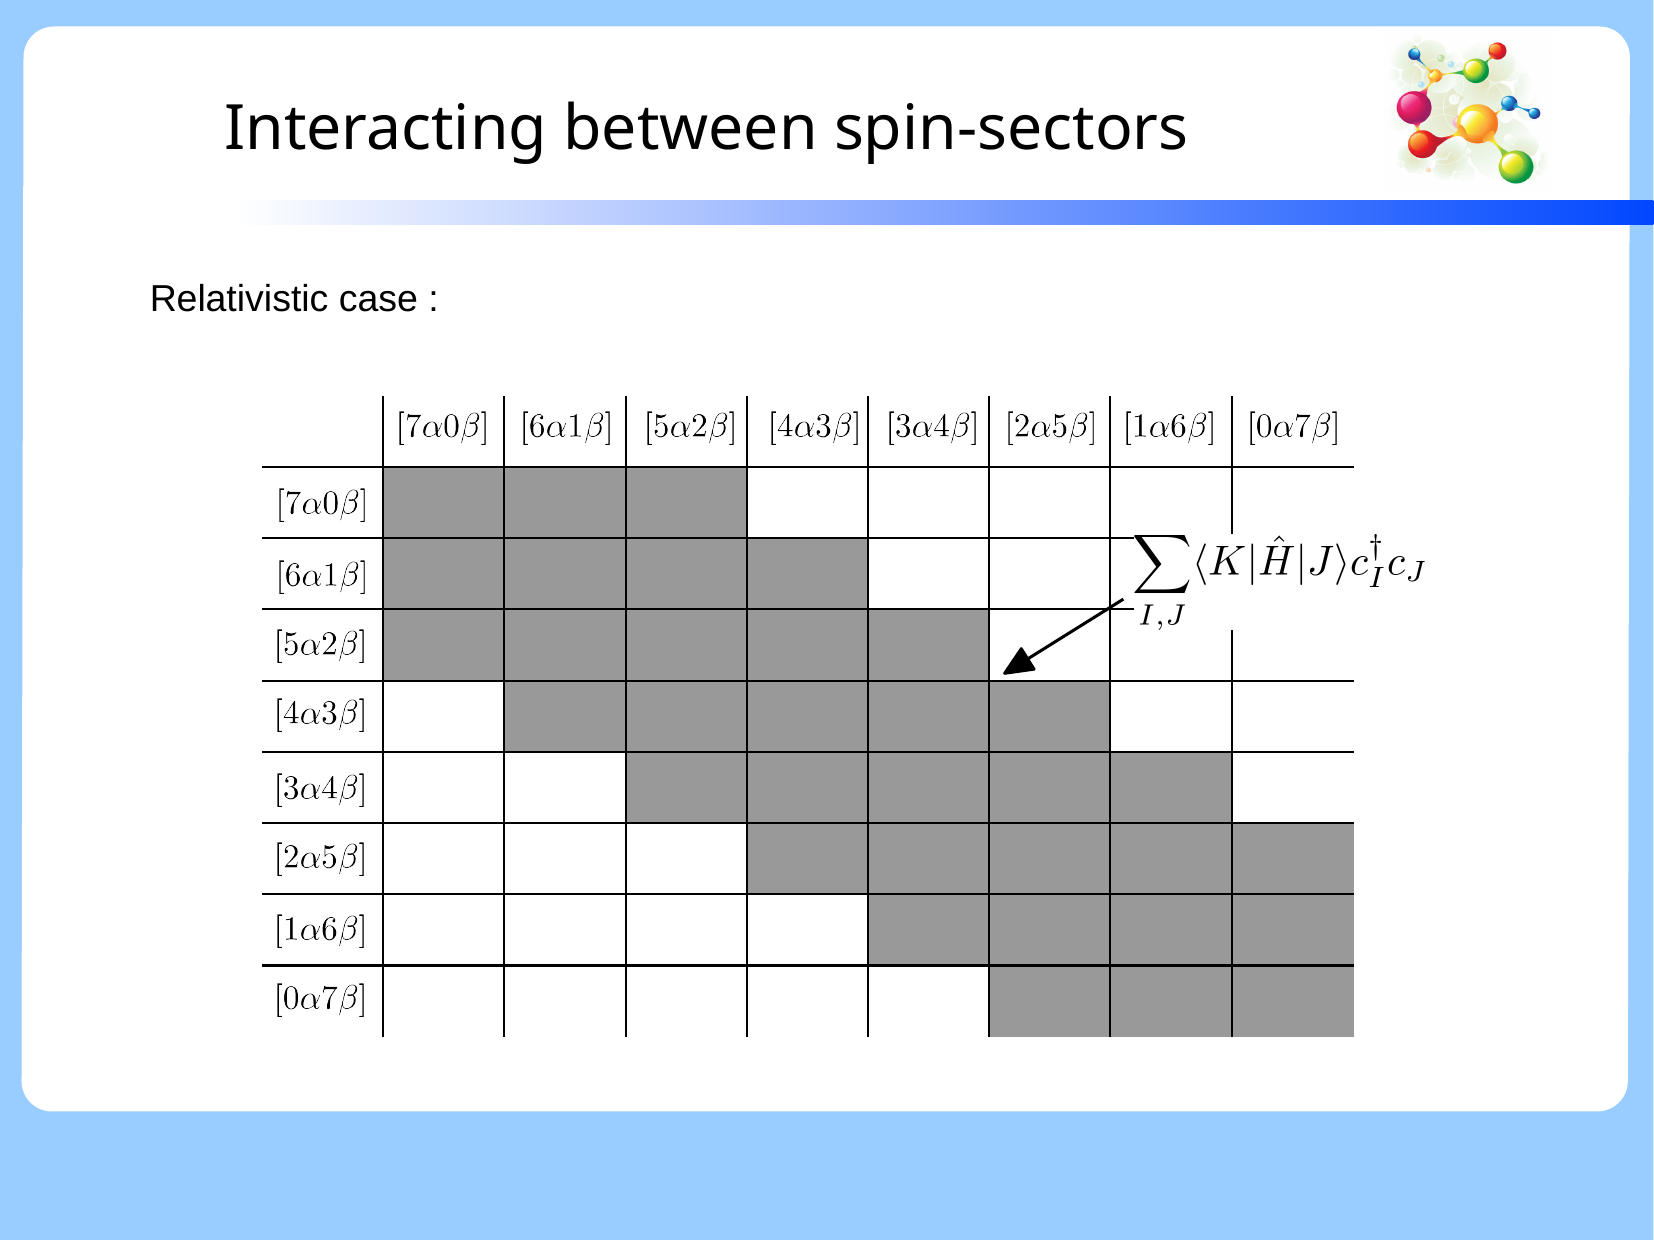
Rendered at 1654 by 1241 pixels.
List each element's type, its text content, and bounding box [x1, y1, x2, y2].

table_cell [869, 824, 988, 893]
table_cell [627, 539, 746, 608]
picture [523, 411, 610, 445]
table_cell [748, 682, 867, 751]
table_cell [262, 682, 382, 751]
table_cell [869, 967, 988, 1037]
table_cell [1233, 682, 1354, 751]
table_cell [869, 468, 988, 537]
picture [277, 914, 364, 948]
table_header [262, 396, 382, 466]
table_cell [384, 682, 503, 751]
picture [647, 411, 734, 445]
table_cell [505, 967, 625, 1037]
picture [1134, 534, 1425, 630]
table_cell [505, 682, 625, 751]
table_cell [748, 895, 867, 964]
table_cell [1233, 824, 1354, 893]
table_cell [505, 468, 625, 537]
table_cell [384, 753, 503, 822]
table_cell [505, 539, 625, 608]
table_cell [384, 895, 503, 964]
table_header [1111, 396, 1231, 466]
title Interacting between spin-sectors [82, 49, 1332, 201]
picture [889, 411, 976, 445]
table_cell [869, 610, 988, 680]
table_cell [1233, 630, 1354, 680]
picture [279, 560, 365, 594]
table_cell [1111, 539, 1134, 608]
table_cell [869, 895, 988, 964]
picture [1008, 411, 1094, 445]
table_cell [748, 824, 867, 893]
table_cell [627, 967, 746, 1037]
table_cell [990, 682, 1109, 751]
table_cell [505, 824, 625, 893]
table_cell [262, 824, 382, 893]
table_cell [1233, 967, 1354, 1037]
table_header [748, 396, 867, 466]
table_cell [262, 753, 382, 822]
table_cell [1111, 895, 1231, 964]
table_cell [505, 753, 625, 822]
picture [277, 773, 364, 807]
table_cell [262, 539, 382, 608]
table_cell [627, 468, 746, 537]
text_box Relativistic case : [135, 270, 1441, 327]
table_header [869, 396, 988, 466]
picture [277, 698, 364, 732]
table_header [384, 396, 503, 466]
table_cell [748, 610, 867, 680]
table_cell [748, 967, 867, 1037]
table_cell [262, 967, 382, 1037]
table_cell [748, 753, 867, 822]
table_cell [384, 539, 503, 608]
table_cell [627, 895, 746, 964]
table_cell [384, 967, 503, 1037]
table_cell [1111, 682, 1231, 751]
picture [279, 488, 365, 522]
table_cell [869, 682, 988, 751]
table_cell [627, 824, 746, 893]
table_cell [262, 610, 382, 680]
table_cell [627, 682, 746, 751]
table_cell [990, 610, 1109, 680]
table_cell [505, 610, 625, 680]
table_cell [990, 753, 1109, 822]
table_cell [627, 610, 746, 680]
table_cell [1111, 967, 1231, 1037]
picture [1382, 29, 1556, 195]
table_cell [384, 824, 503, 893]
table_cell [1111, 824, 1231, 893]
table_header [1233, 396, 1354, 466]
table_header [505, 396, 625, 466]
table_cell [869, 539, 988, 608]
table_cell [1233, 753, 1354, 822]
picture [1250, 411, 1337, 445]
picture [277, 842, 364, 876]
table_cell [627, 753, 746, 822]
table_cell [262, 468, 382, 537]
table_header [990, 396, 1109, 466]
table_cell [990, 895, 1109, 964]
table_cell [384, 468, 503, 537]
table_cell [990, 967, 1109, 1037]
table_cell [1111, 753, 1231, 822]
table_cell [1111, 468, 1231, 537]
table_cell [1111, 610, 1231, 680]
picture [771, 411, 858, 445]
picture [277, 629, 364, 663]
picture [1126, 411, 1213, 445]
table_cell [1233, 468, 1354, 534]
table_cell [990, 824, 1109, 893]
table_cell [384, 610, 503, 680]
table_cell [262, 895, 382, 964]
table_cell [869, 753, 988, 822]
table_header [627, 396, 746, 466]
table_cell [1233, 895, 1354, 964]
table_cell [505, 895, 625, 964]
table_cell [990, 468, 1109, 537]
picture [277, 983, 364, 1017]
picture [399, 411, 486, 445]
table_cell [748, 539, 867, 608]
list [82, 277, 1571, 1069]
table_cell [748, 468, 867, 537]
table_cell [990, 539, 1109, 608]
